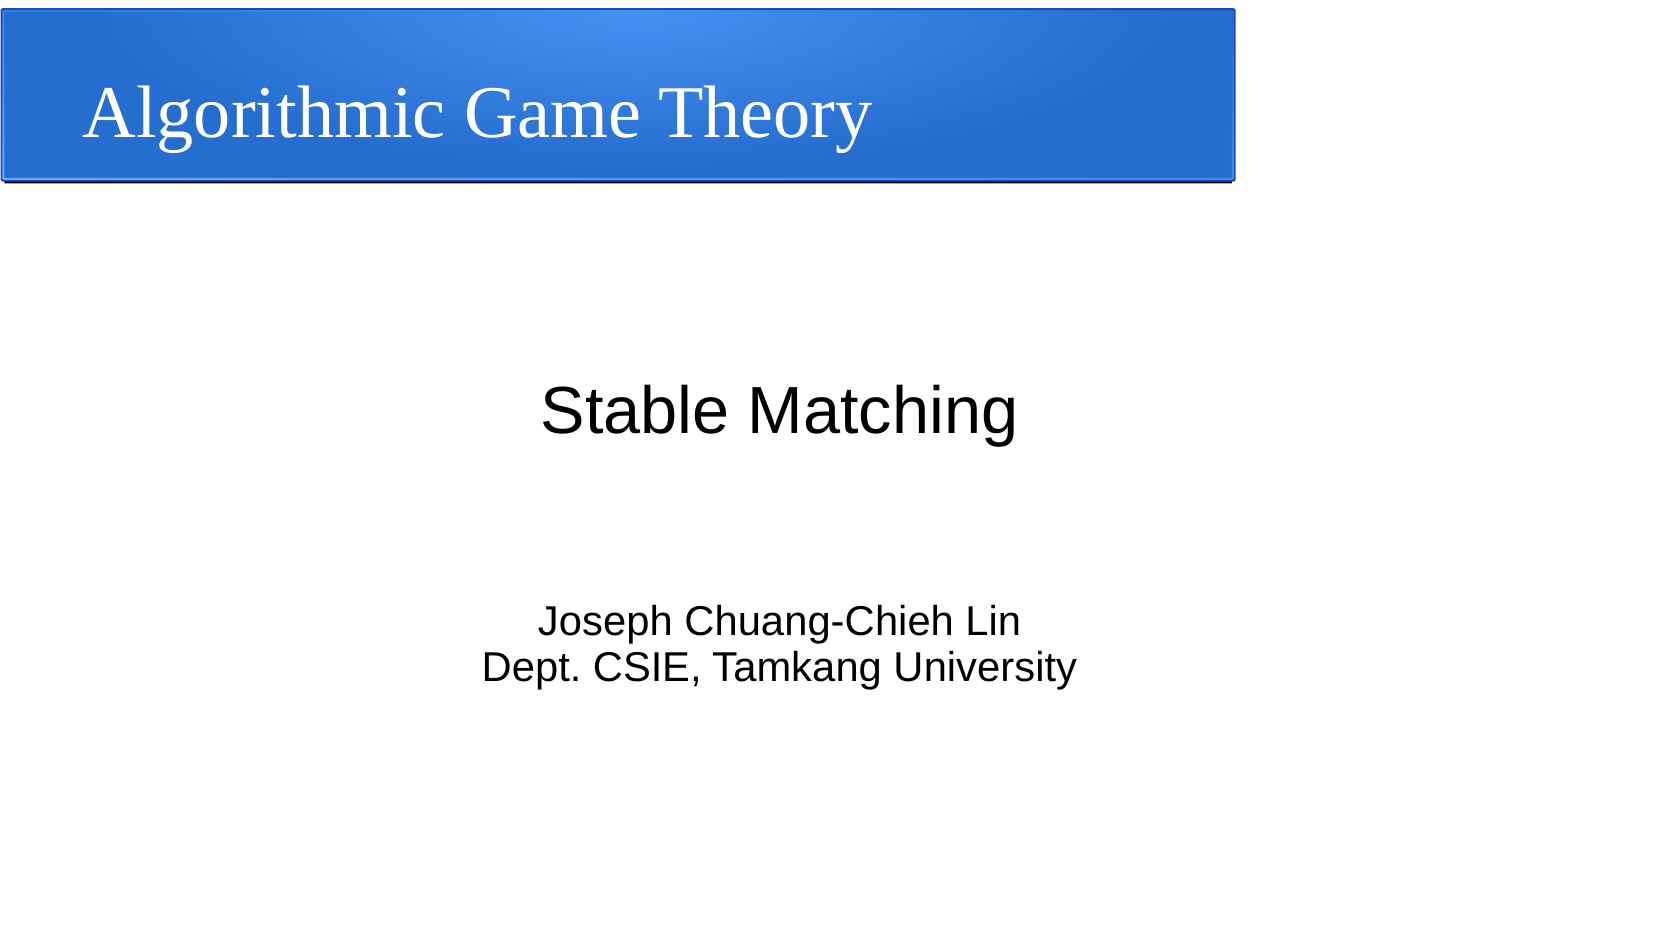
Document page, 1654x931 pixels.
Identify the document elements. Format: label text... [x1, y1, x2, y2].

title Algorithmic Game Theory [82, 35, 1235, 189]
subtitle Stable Matching Joseph Chuang-Chieh Lin Dept. CSIE, Tamkang University [35, 224, 1524, 764]
